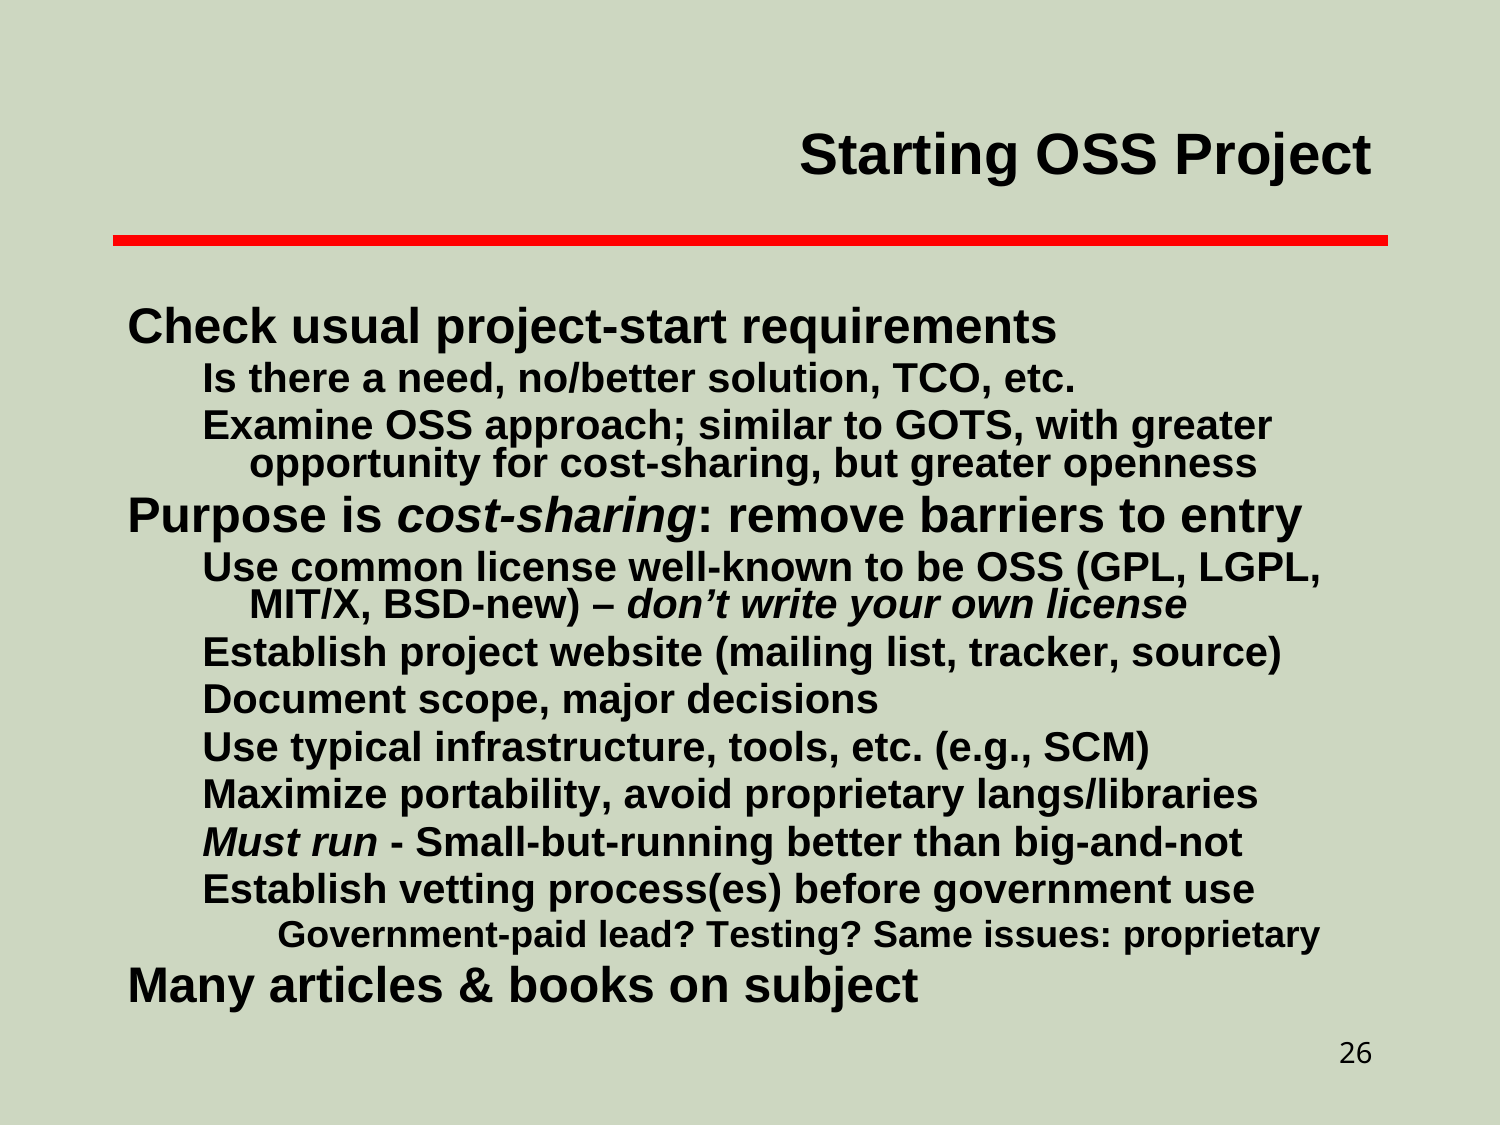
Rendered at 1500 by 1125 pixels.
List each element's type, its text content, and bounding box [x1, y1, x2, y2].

list Check usual project-start requirements Is there a need, no/better solution, TCO, etc. Examine OSS approach; similar to GOTS, with greater opportunity for cost-sharing, but greater openness Purpose is cost-sharing: remove barriers to entry Use common license well-known to be OSS (GPL, LGPL, MIT/X, BSD-new) – don’t write your own license Establish project website (mailing list, tracker, source) Document scope, major decisions Use typical infrastructure, tools, etc. (e.g., SCM) Maximize portability, avoid proprietary langs/libraries Must run - Small-but-running better than big-and-not Establish vetting process(es) before government use Government-paid lead? Testing? Same issues: proprietary Many articles & books on subject [112, 299, 1388, 1087]
title Starting OSS Project [337, 85, 1388, 224]
